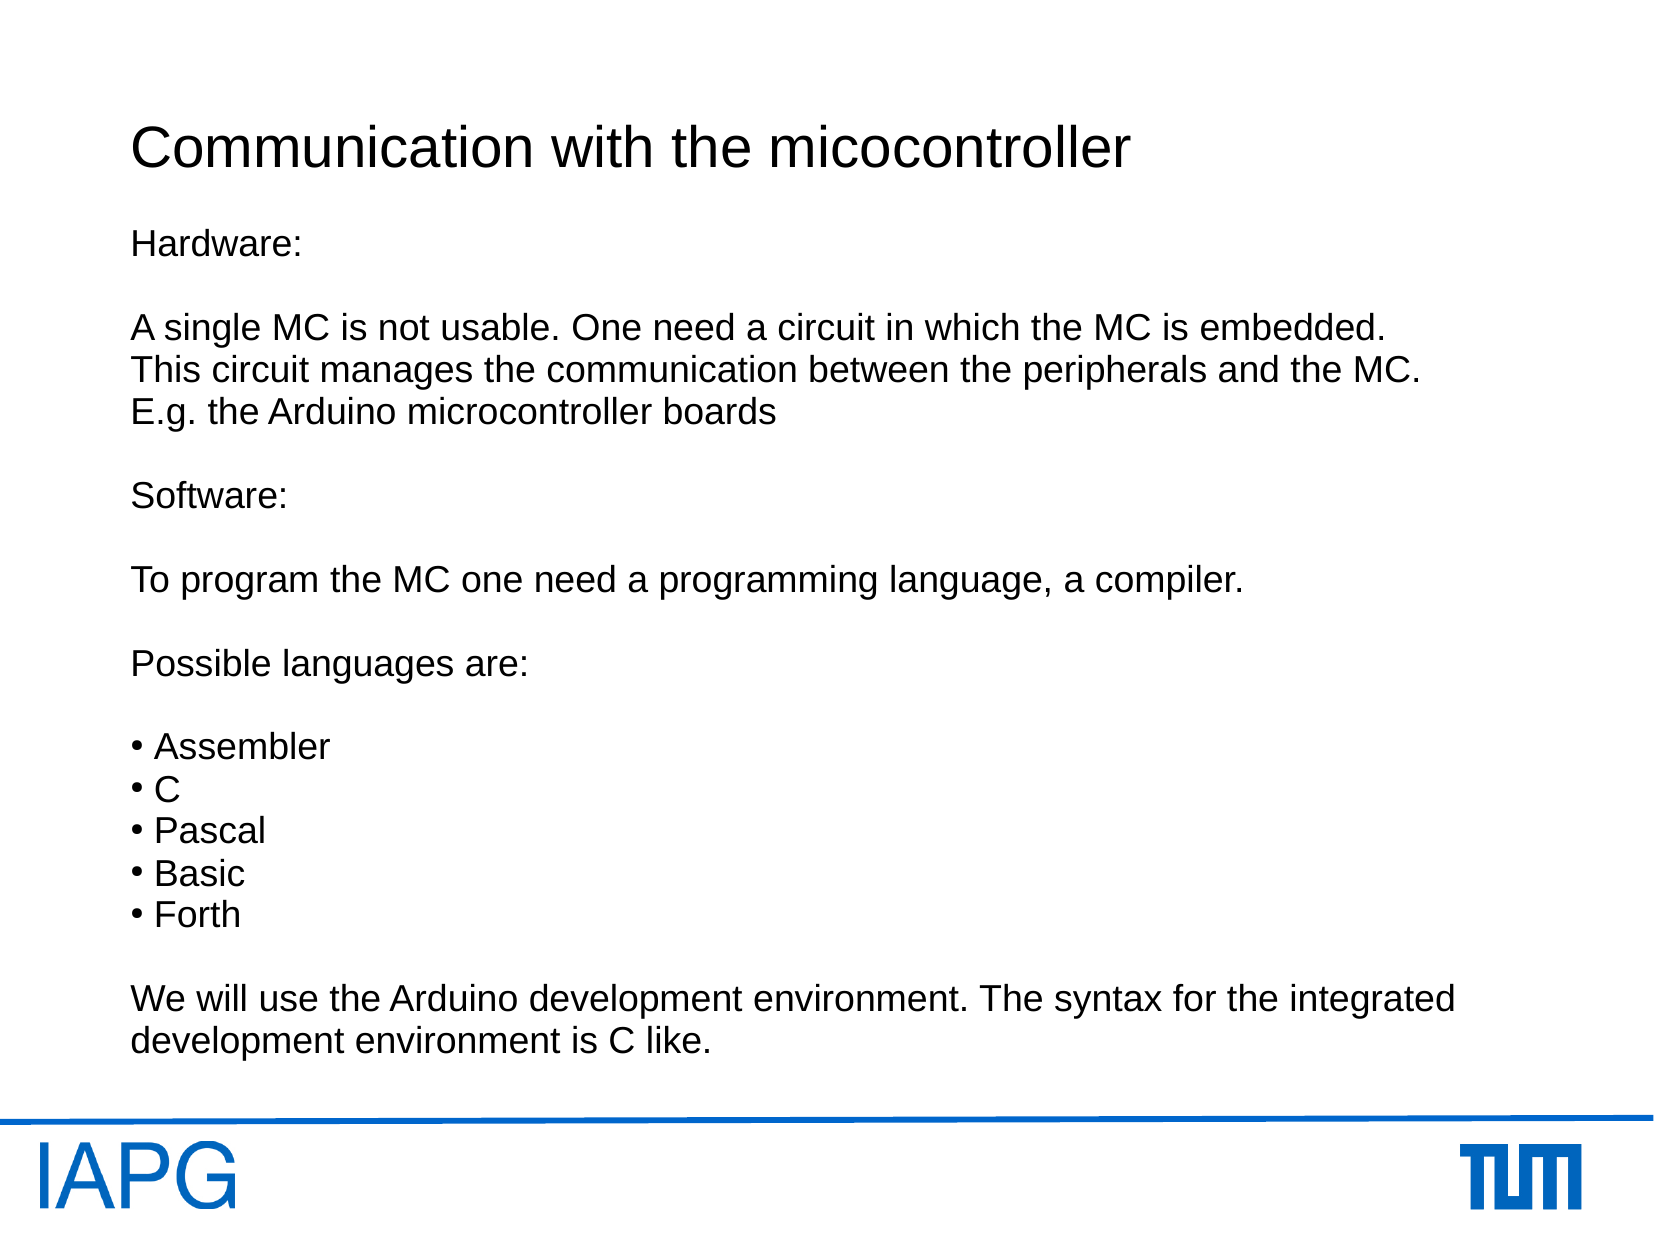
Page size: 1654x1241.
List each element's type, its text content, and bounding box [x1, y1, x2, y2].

picture [1459, 1142, 1582, 1210]
text_box Communication with the micocontroller Hardware: A single MC is not usable. One need a circuit in which the MC is embedded. This circuit manages the communication between the peripherals and the MC. E.g. the Arduino microcontroller boards Software: To program the MC one need a programming language, a compiler. Possible languages are: Assembler C Pascal Basic Forth We will use the Arduino development environment. The syntax for the integrated development environment is C like. [115, 107, 1472, 1070]
picture [32, 1141, 243, 1209]
